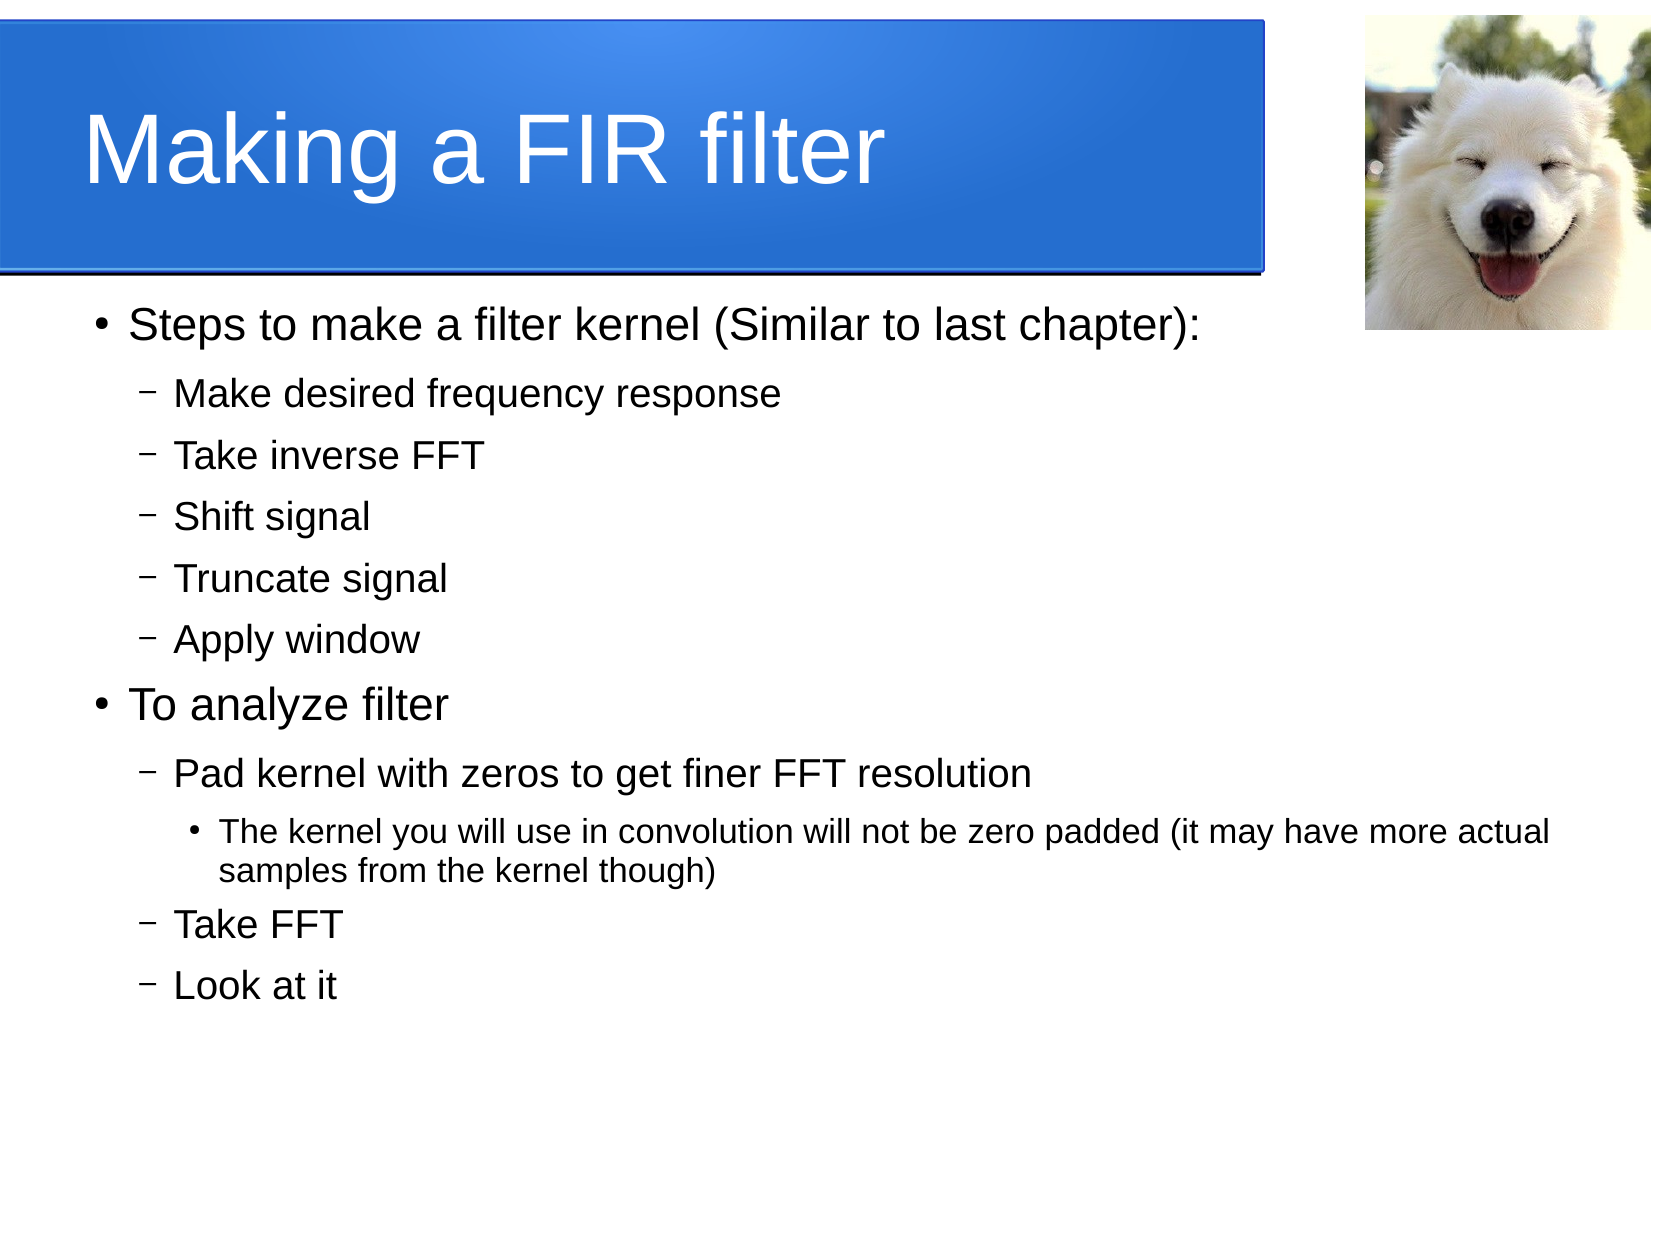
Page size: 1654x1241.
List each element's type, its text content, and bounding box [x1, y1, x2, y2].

picture [1365, 15, 1651, 331]
list Steps to make a filter kernel (Similar to last chapter): Make desired frequency response Take inverse FFT Shift signal Truncate signal Apply window To analyze filter Pad kernel with zeros to get finer FFT resolution The kernel you will use in convolution will not be zero padded (it may have more actual samples from the kernel though) Take FFT Look at it [82, 299, 1571, 1019]
title Making a FIR filter [82, 47, 1235, 252]
